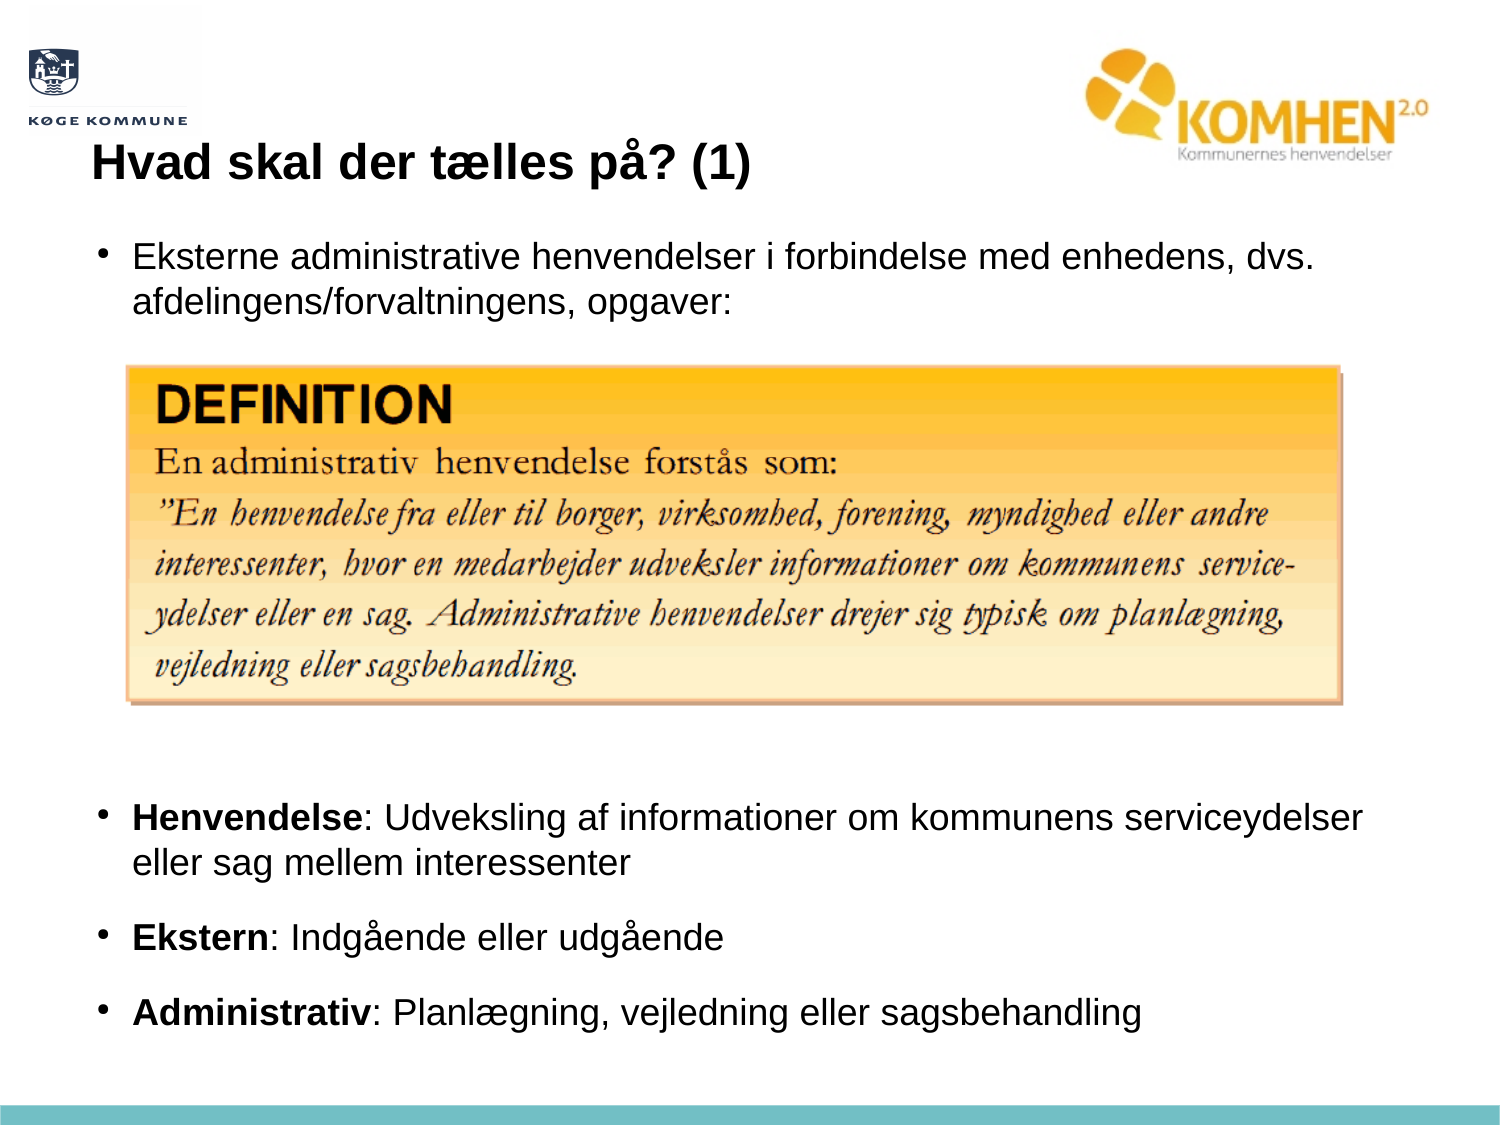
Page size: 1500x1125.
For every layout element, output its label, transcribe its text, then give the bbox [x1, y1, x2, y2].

picture [119, 359, 1369, 727]
text_box Eksterne administrative henvendelser i forbindelse med enhedens, dvs. afdelingens/forvaltningens, opgaver: [46, 224, 1397, 405]
text_box [0, 1105, 1500, 1125]
picture [1069, 30, 1440, 186]
picture [29, 5, 202, 136]
text_box Hvad skal der tælles på? (1) [76, 66, 1427, 254]
text_box Henvendelse: Udveksling af informationer om kommunens serviceydelser eller sag mellem interessenter Ekstern: Indgående eller udgående Administrativ: Planlægning, vejledning eller sagsbehandling [46, 786, 1397, 1066]
